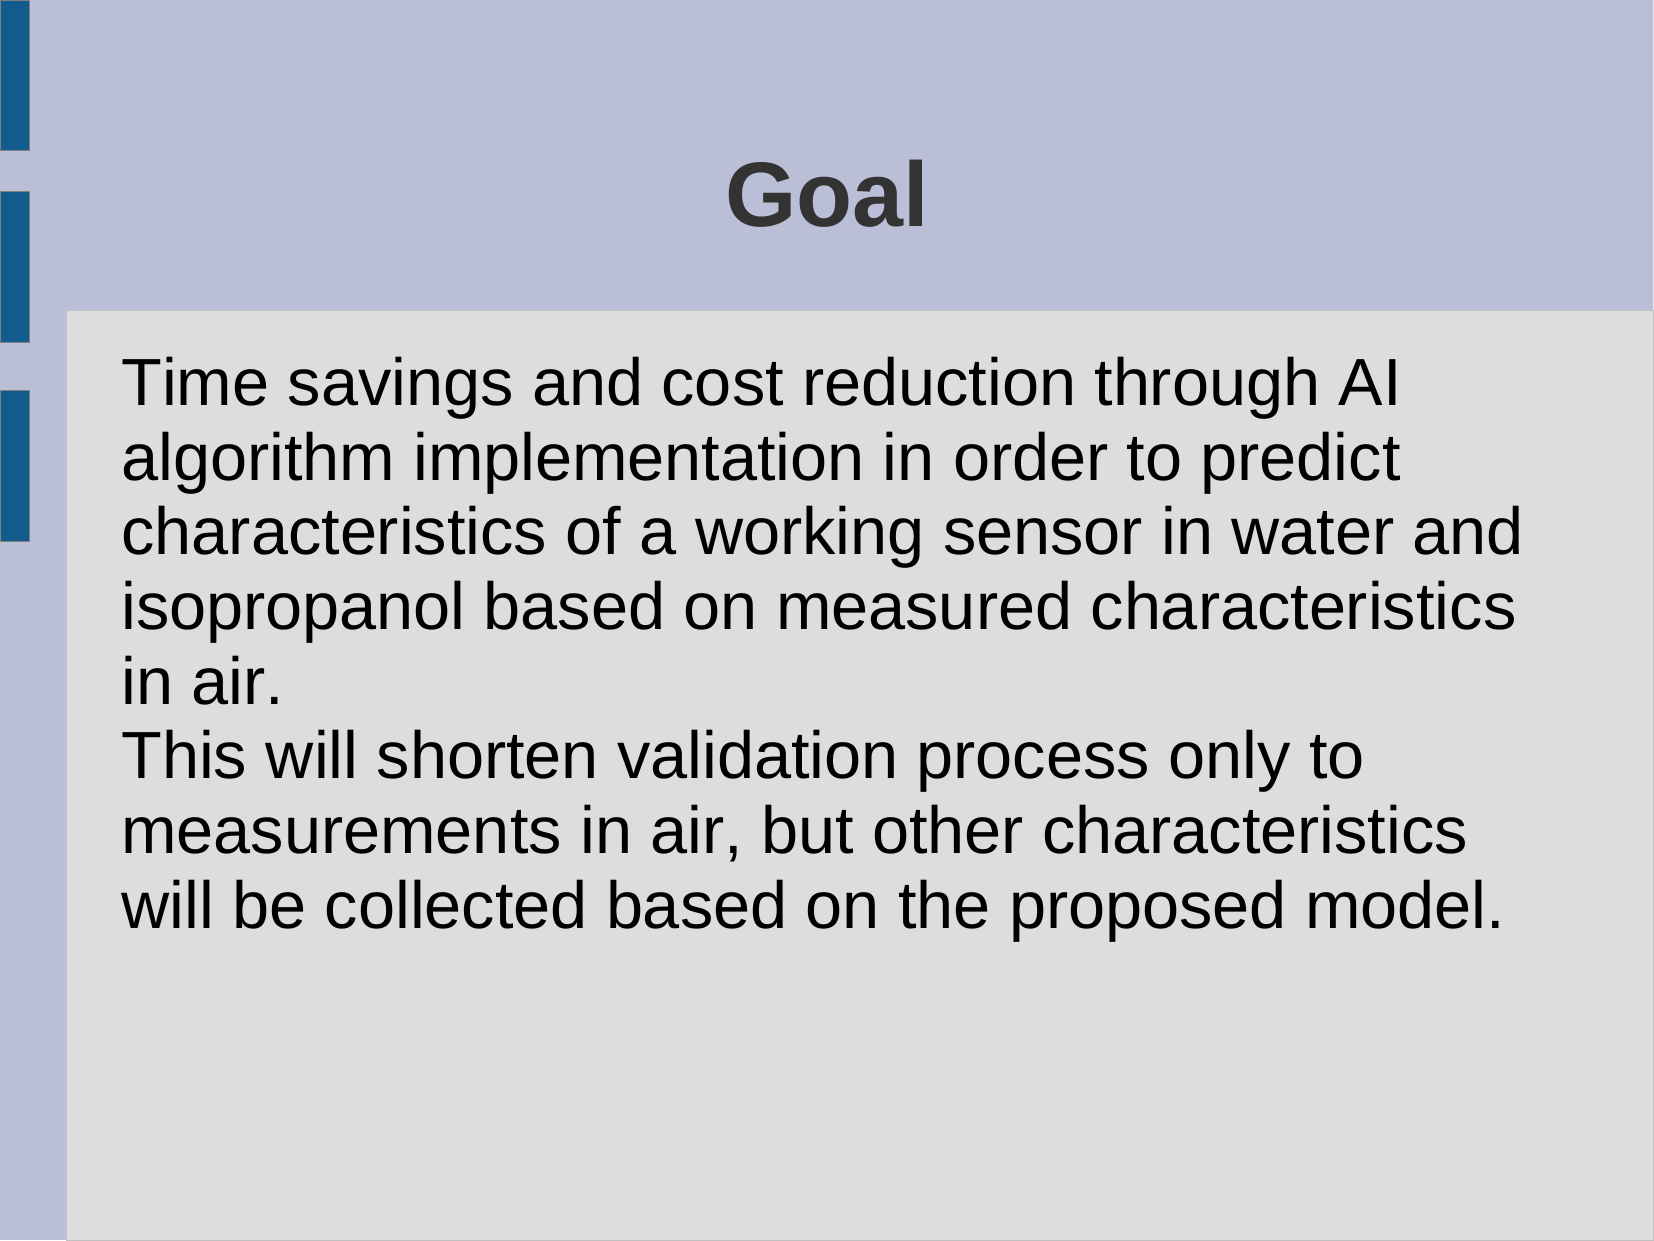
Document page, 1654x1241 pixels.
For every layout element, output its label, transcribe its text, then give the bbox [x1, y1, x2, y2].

title Goal [121, 91, 1534, 299]
list Time savings and cost reduction through AI algorithm implementation in order to predict characteristics of a working sensor in water and isopropanol based on measured characteristics in air. This will shorten validation process only to measurements in air, but other characteristics will be collected based on the proposed model. [121, 344, 1534, 1126]
